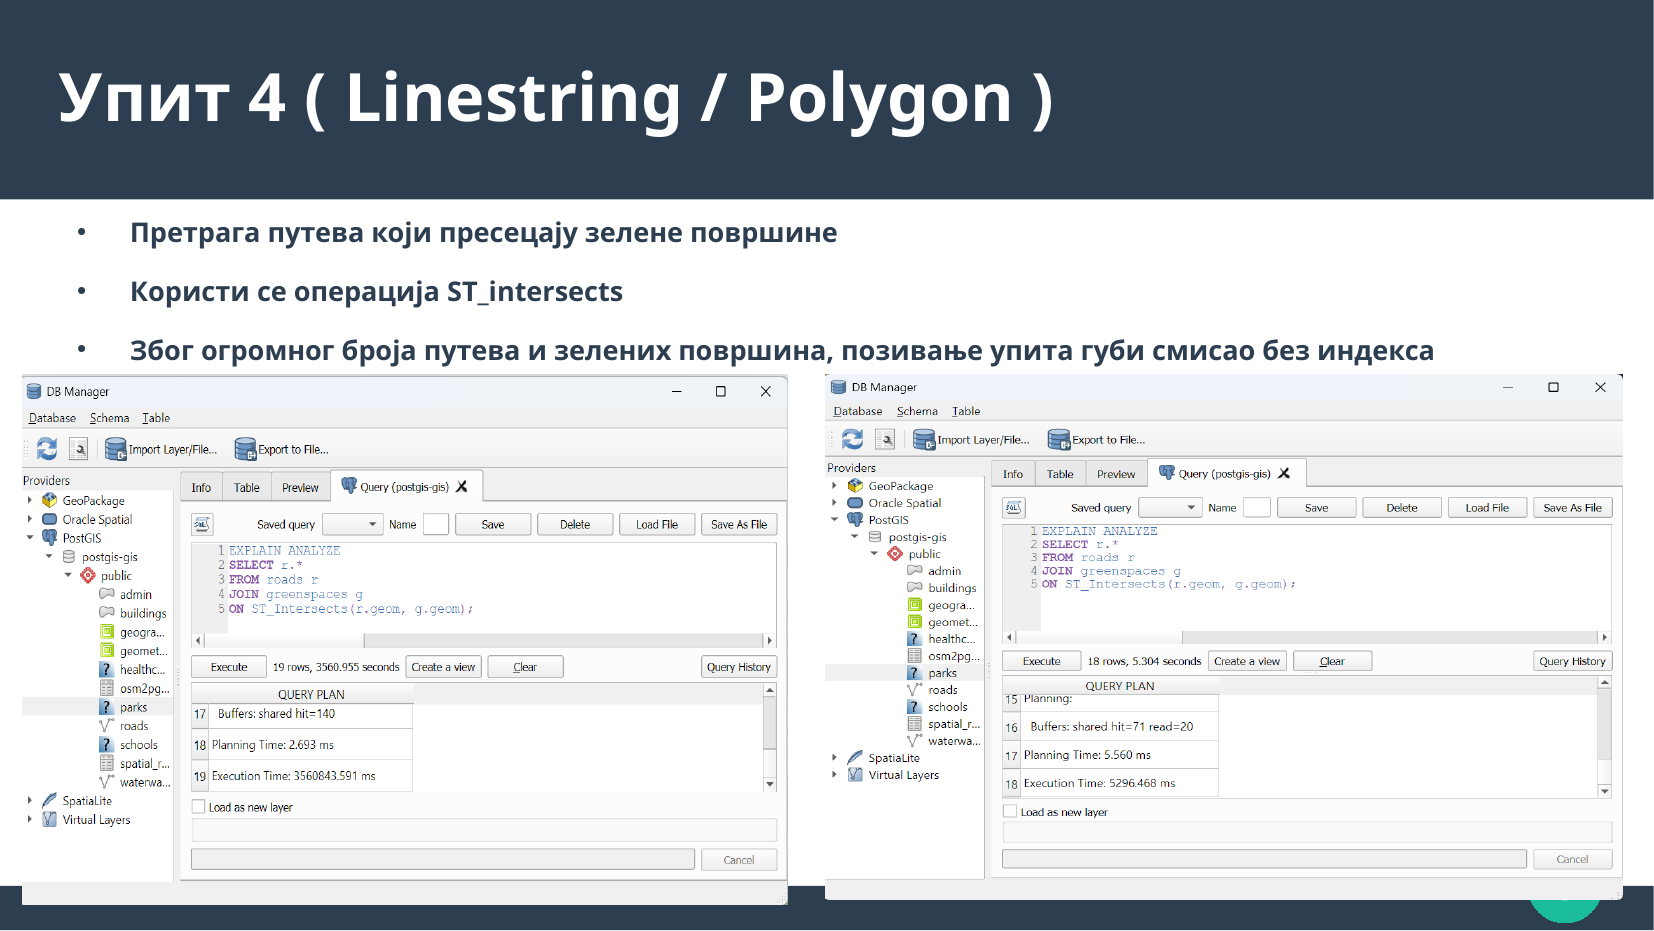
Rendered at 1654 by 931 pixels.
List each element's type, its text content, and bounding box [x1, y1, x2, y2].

picture [22, 374, 788, 905]
title Упит 4 ( Linestring / Polygon ) [59, 37, 1595, 155]
picture [825, 374, 1623, 901]
list Претрага путева који пресецају зелене површине Користи се операција ST_intersects Због огромног броја путева и зелених површина, позивање упита губи смисао без индекса [59, 214, 1595, 835]
